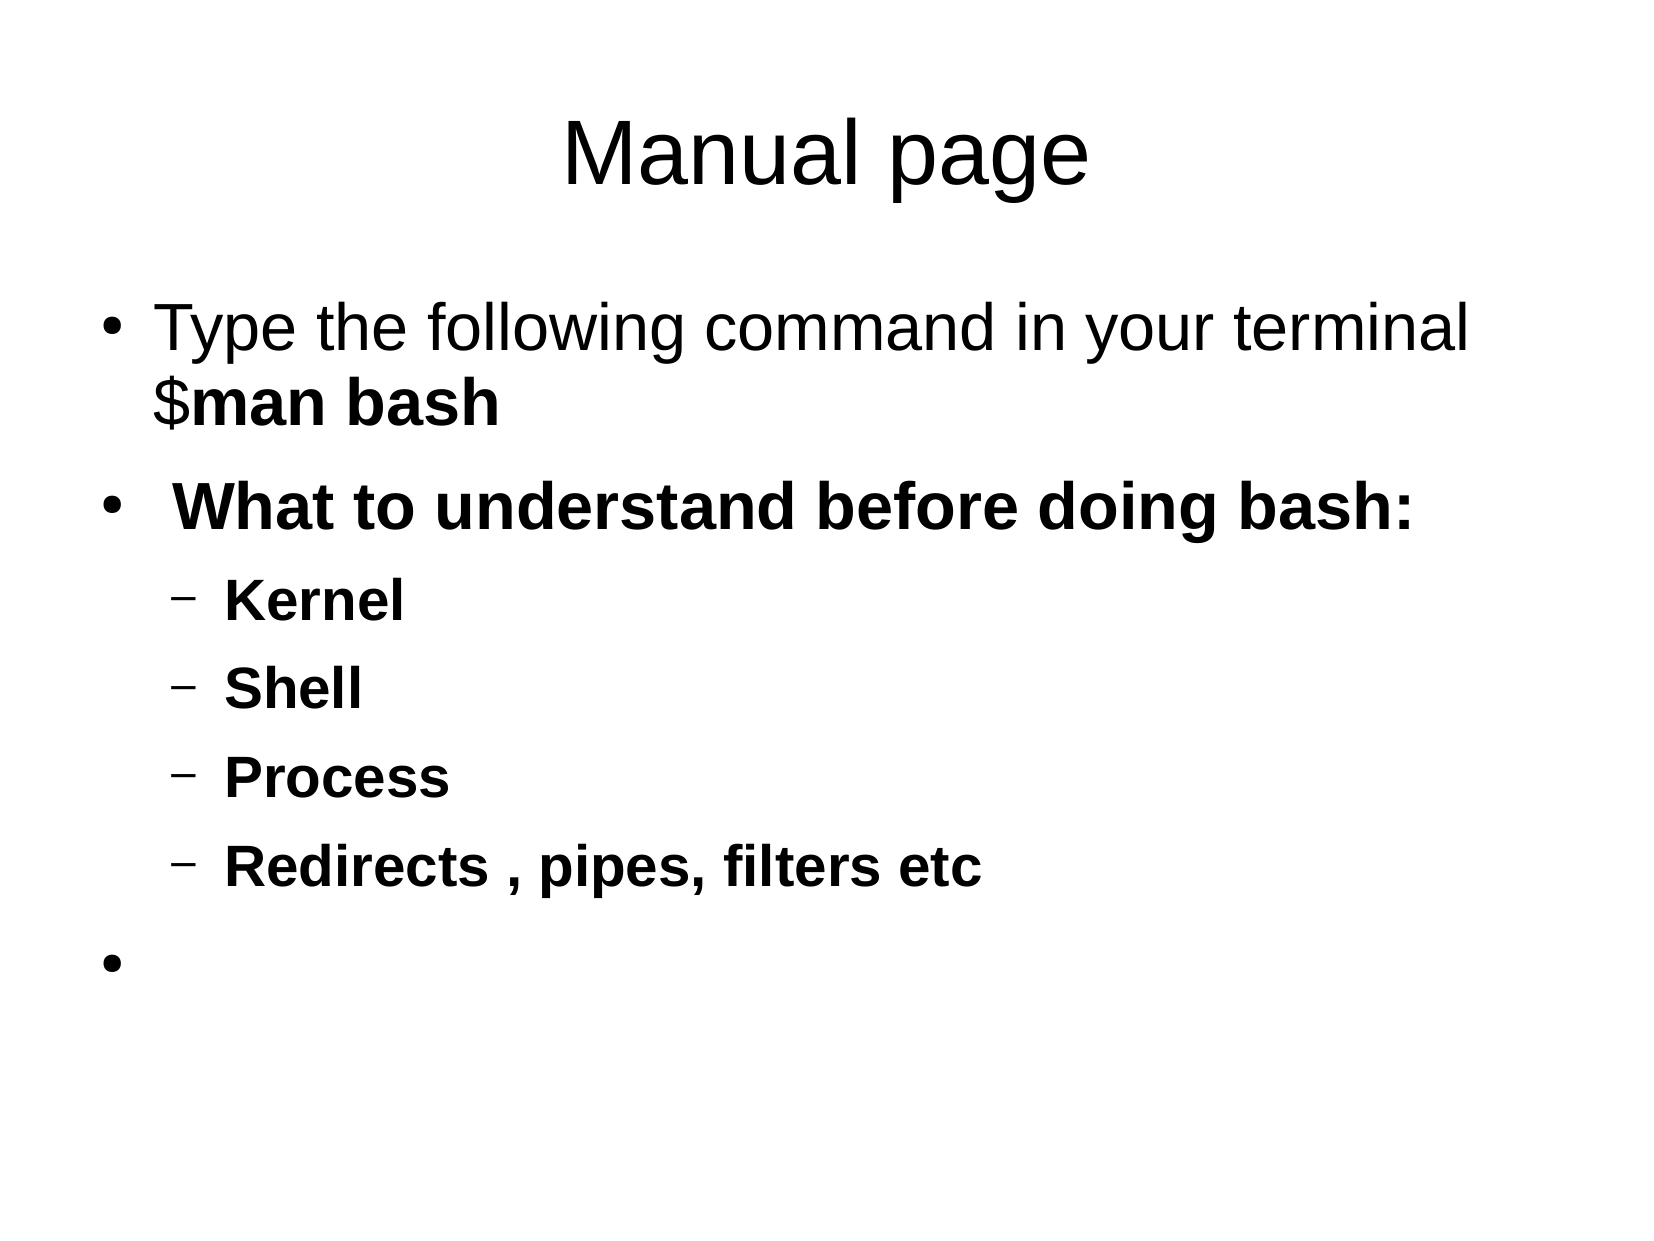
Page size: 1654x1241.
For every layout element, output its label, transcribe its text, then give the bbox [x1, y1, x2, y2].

title Manual page [82, 49, 1571, 257]
list Type the following command in your terminal $man bash What to understand before doing bash: Kernel Shell Process Redirects , pipes, filters etc [82, 290, 1571, 1010]
